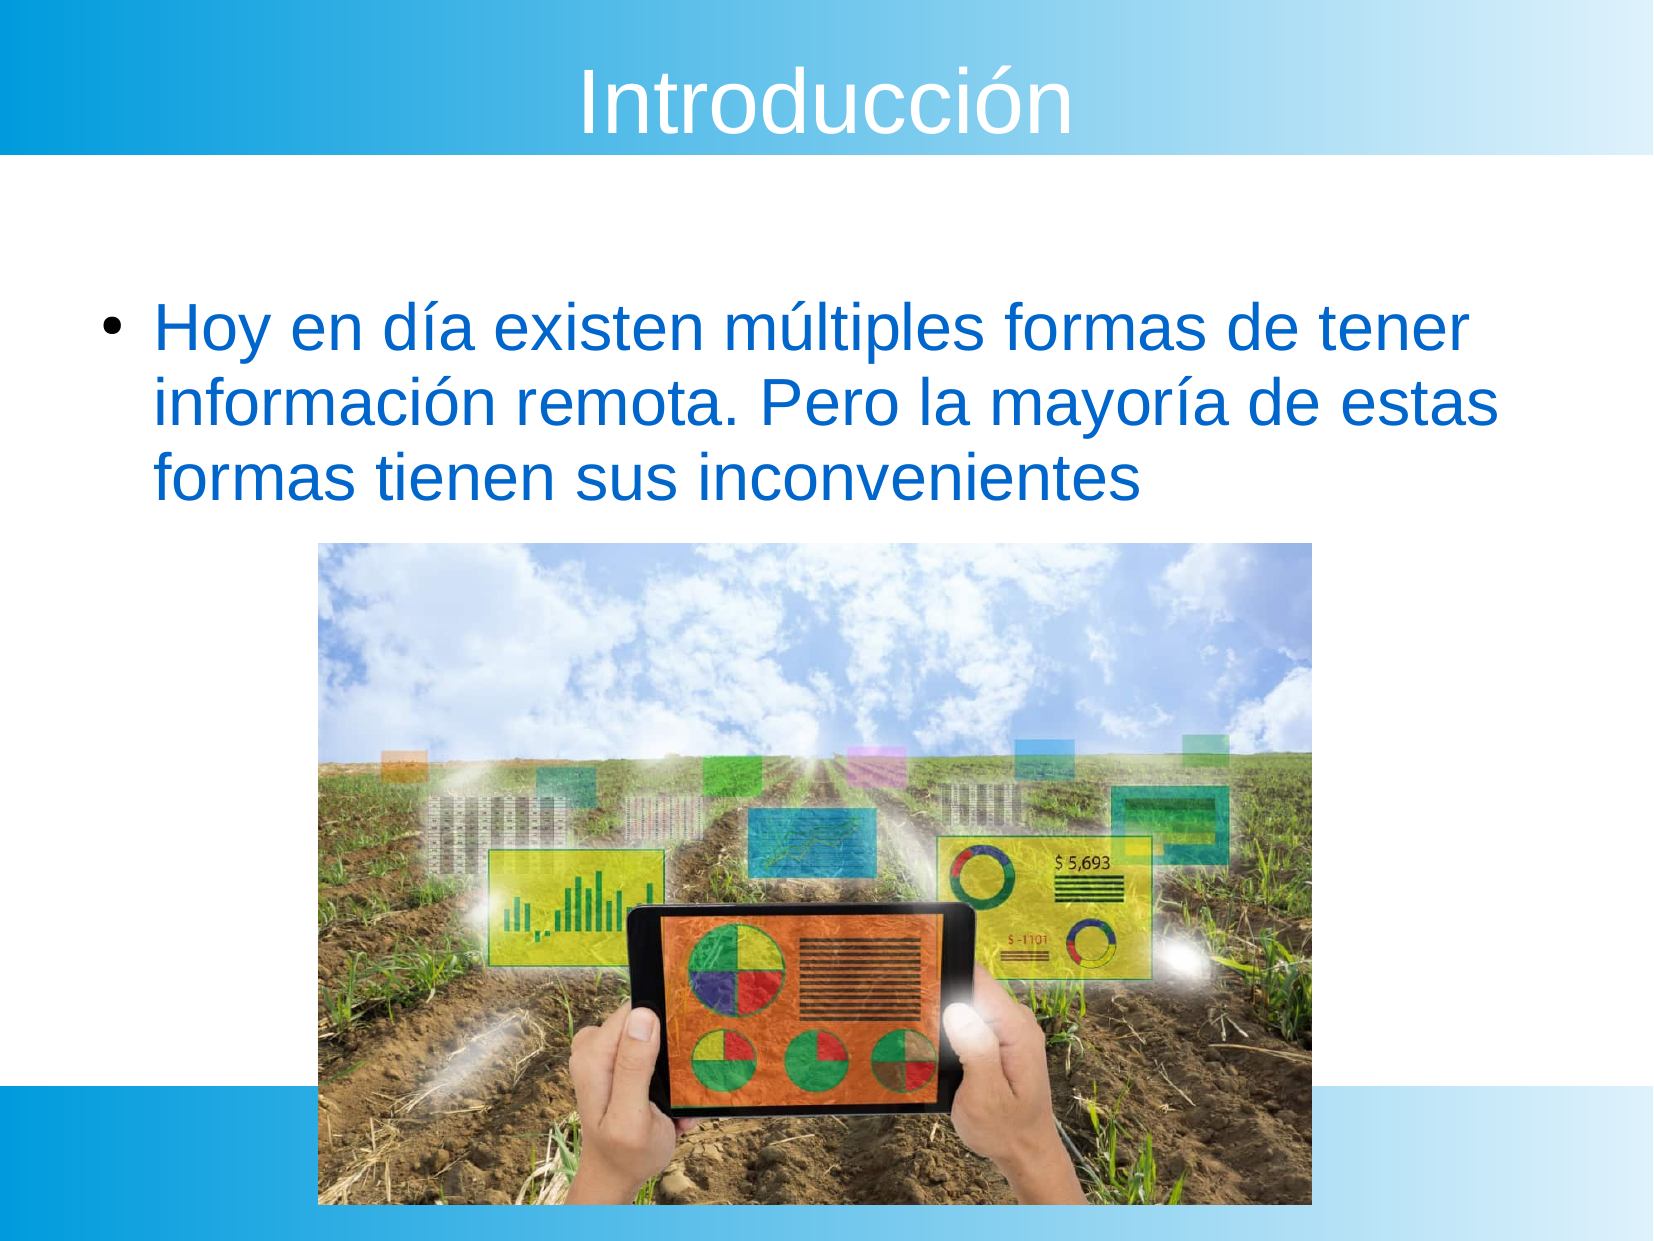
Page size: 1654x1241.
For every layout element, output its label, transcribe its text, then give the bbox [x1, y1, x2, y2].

picture [318, 543, 1312, 1205]
list Hoy en día existen múltiples formas de tener información remota. Pero la mayoría de estas formas tienen sus inconvenientes [82, 290, 1571, 1010]
title Introducción [82, 49, 1571, 155]
